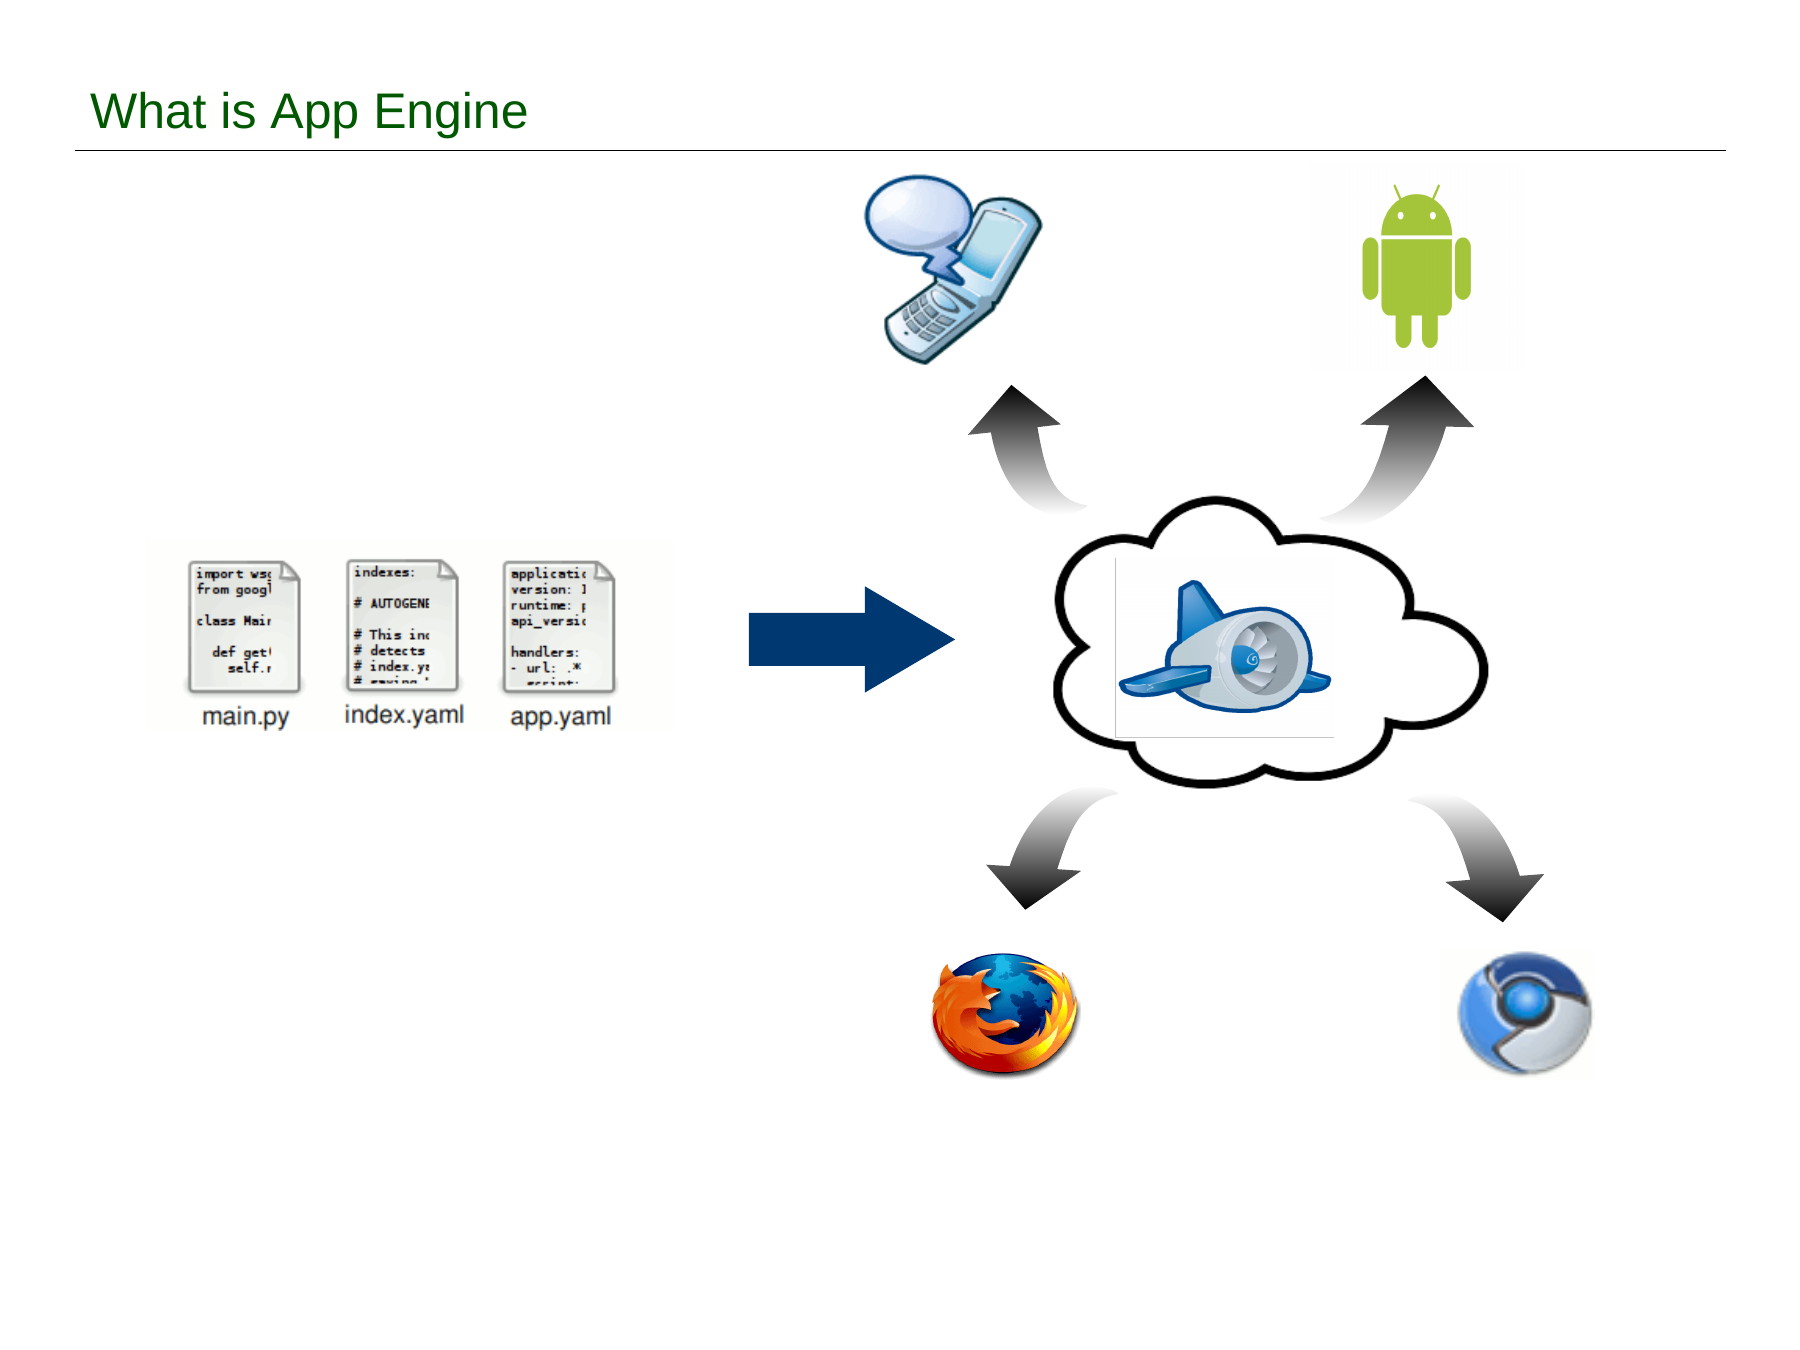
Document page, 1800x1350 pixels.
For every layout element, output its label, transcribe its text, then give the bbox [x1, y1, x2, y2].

text_box [1407, 792, 1545, 923]
text_box [986, 786, 1119, 910]
picture [146, 539, 675, 731]
picture [1027, 478, 1515, 824]
text_box [1319, 375, 1475, 526]
title What is App Engine [90, 38, 1710, 147]
picture [1440, 950, 1595, 1081]
picture [855, 170, 1054, 368]
picture [929, 951, 1081, 1081]
text_box [748, 586, 956, 693]
text_box [967, 384, 1088, 515]
picture [1309, 163, 1524, 370]
